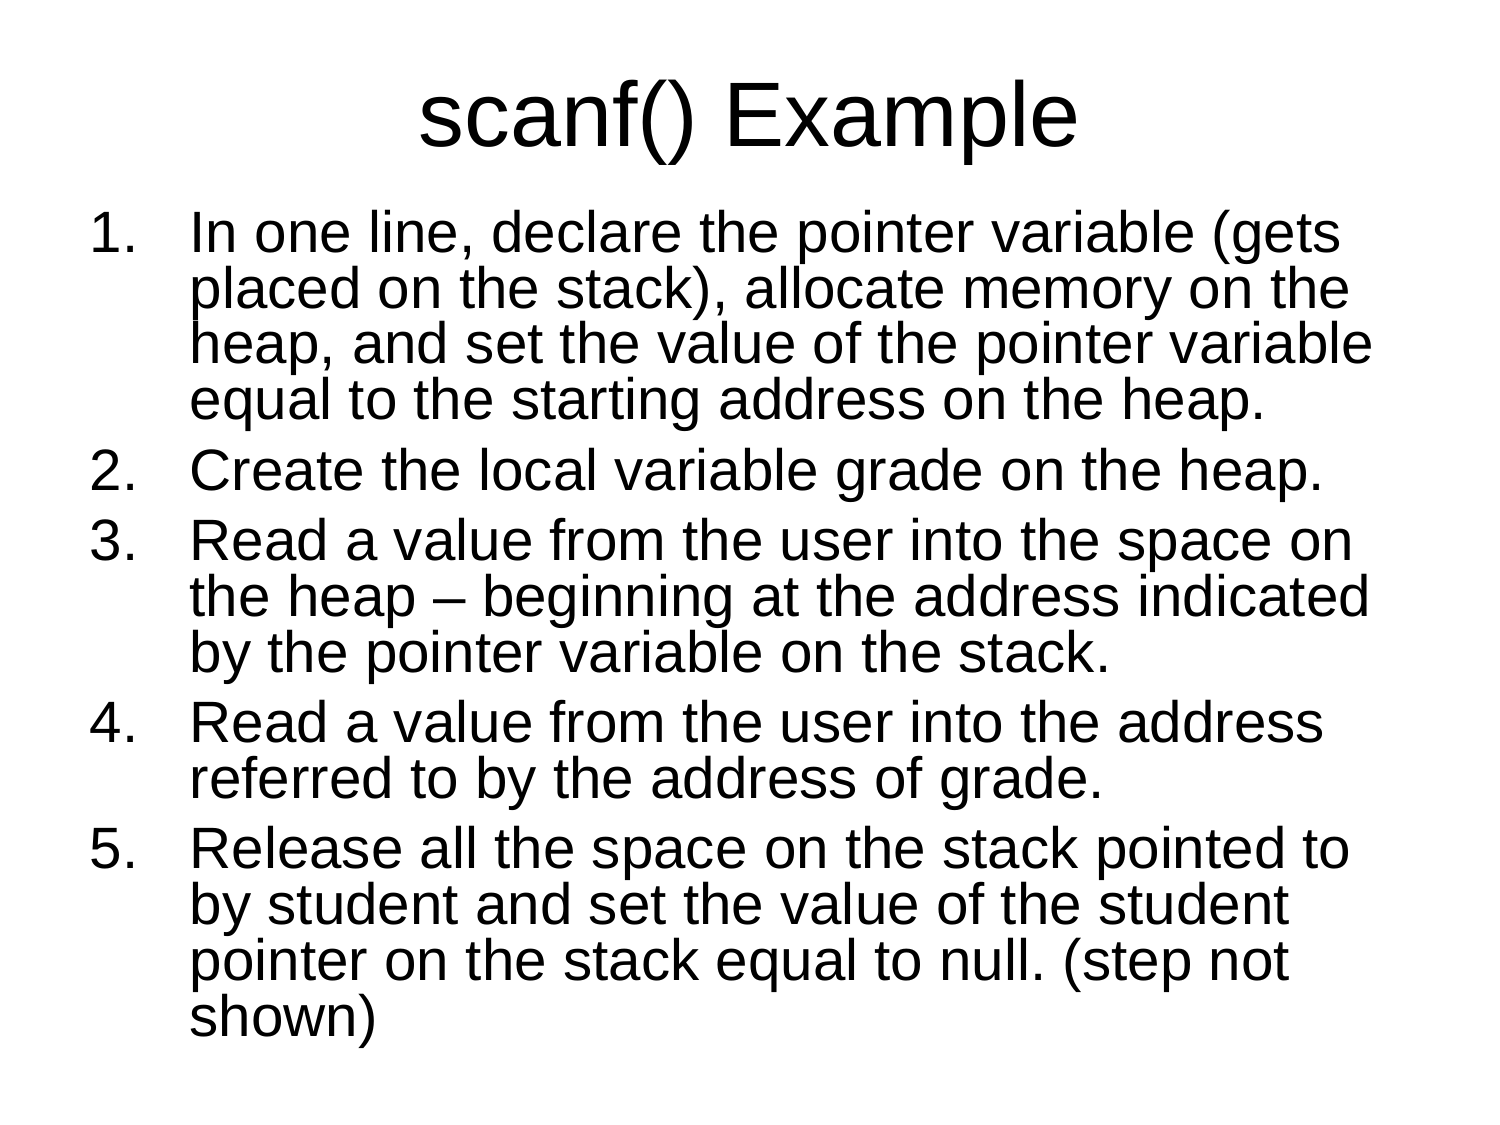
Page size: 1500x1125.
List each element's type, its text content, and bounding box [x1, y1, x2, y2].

title scanf() Example [75, 45, 1426, 175]
list In one line, declare the pointer variable (gets placed on the stack), allocate memory on the heap, and set the value of the pointer variable equal to the starting address on the heap. Create the local variable grade on the heap. Read a value from the user into the space on the heap – beginning at the address indicated by the pointer variable on the stack. Read a value from the user into the address referred to by the address of grade. Release all the space on the stack pointed to by student and set the value of the student pointer on the stack equal to null. (step not shown) [75, 199, 1426, 1063]
